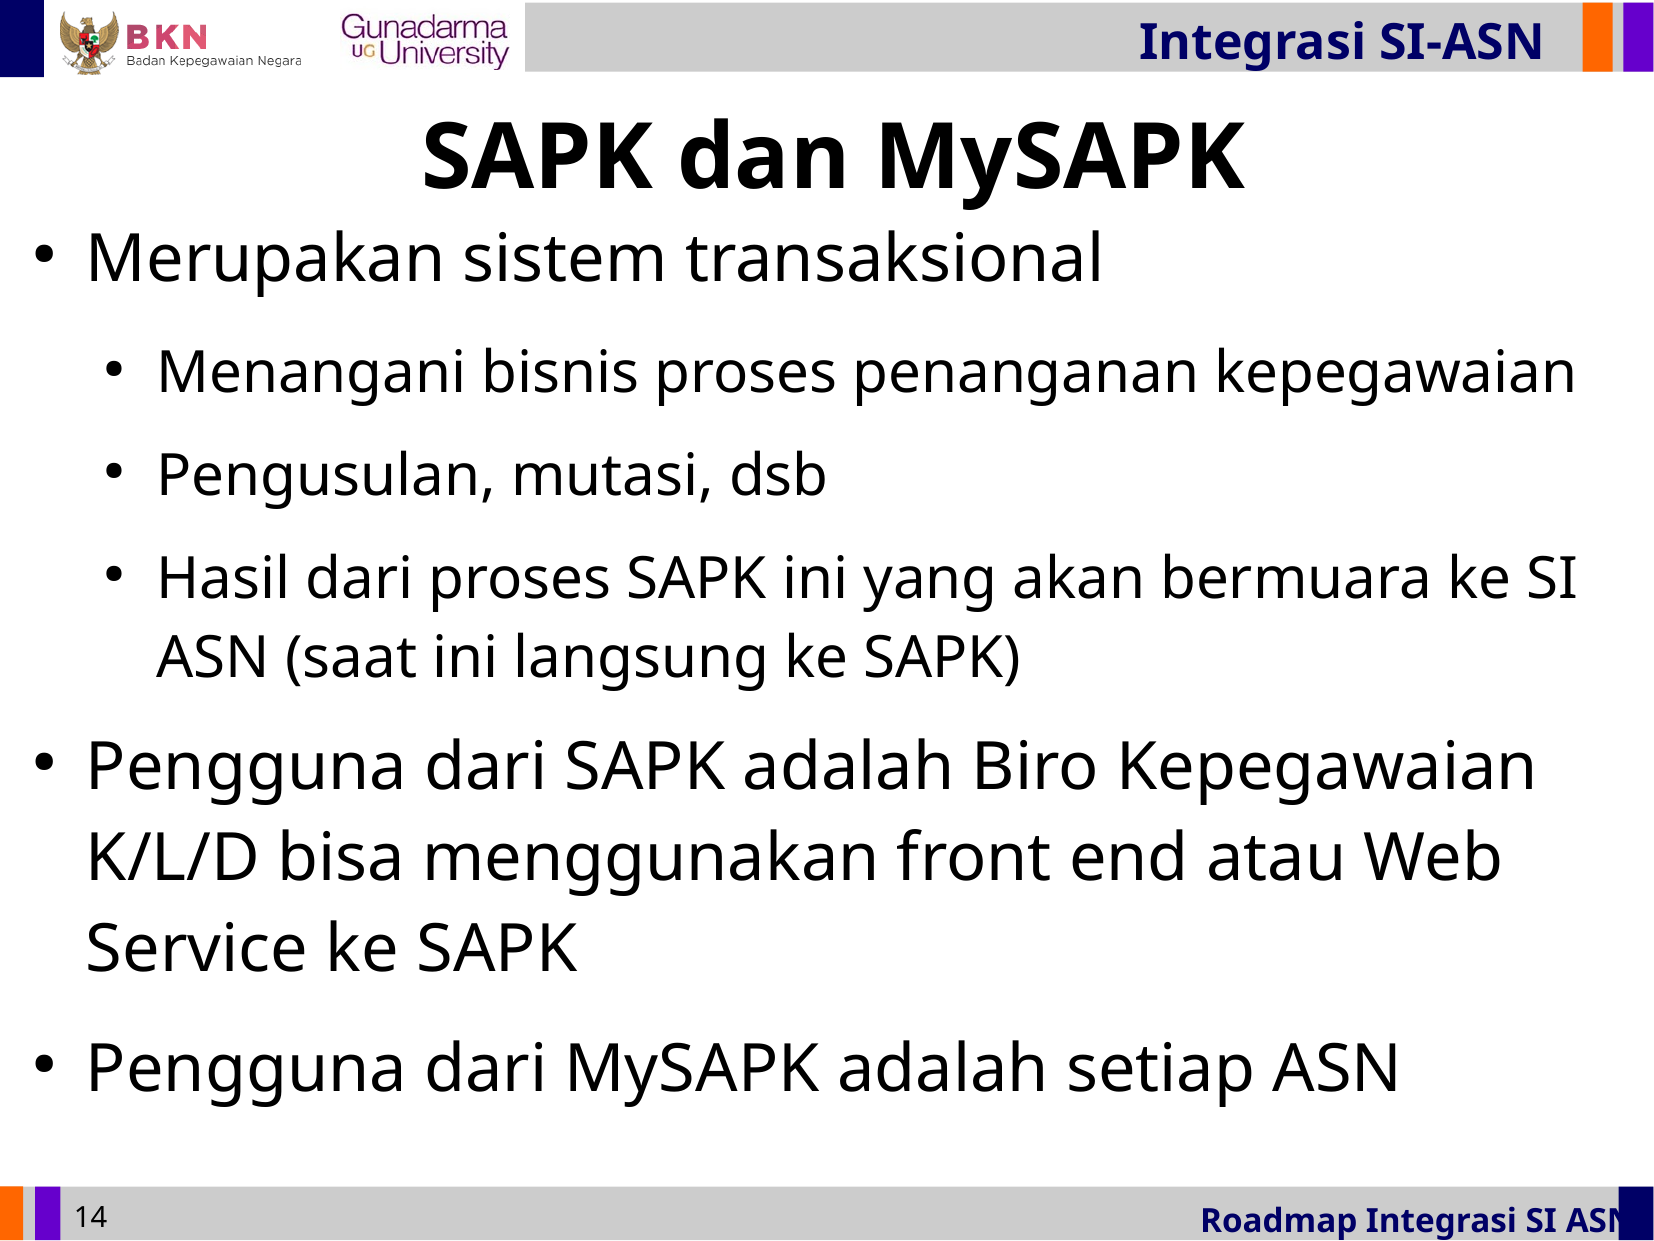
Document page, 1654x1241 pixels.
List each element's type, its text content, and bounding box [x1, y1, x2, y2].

picture [60, 11, 301, 75]
picture [340, 0, 510, 70]
list Merupakan sistem transaksional Menangani bisnis proses penanganan kepegawaian Pengusulan, mutasi, dsb Hasil dari proses SAPK ini yang akan bermuara ke SI ASN (saat ini langsung ke SAPK) Pengguna dari SAPK adalah Biro Kepegawaian K/L/D bisa menggunakan front end atau Web Service ke SAPK Pengguna dari MySAPK adalah setiap ASN [14, 210, 1630, 1176]
title SAPK dan MySAPK [77, 90, 1591, 210]
